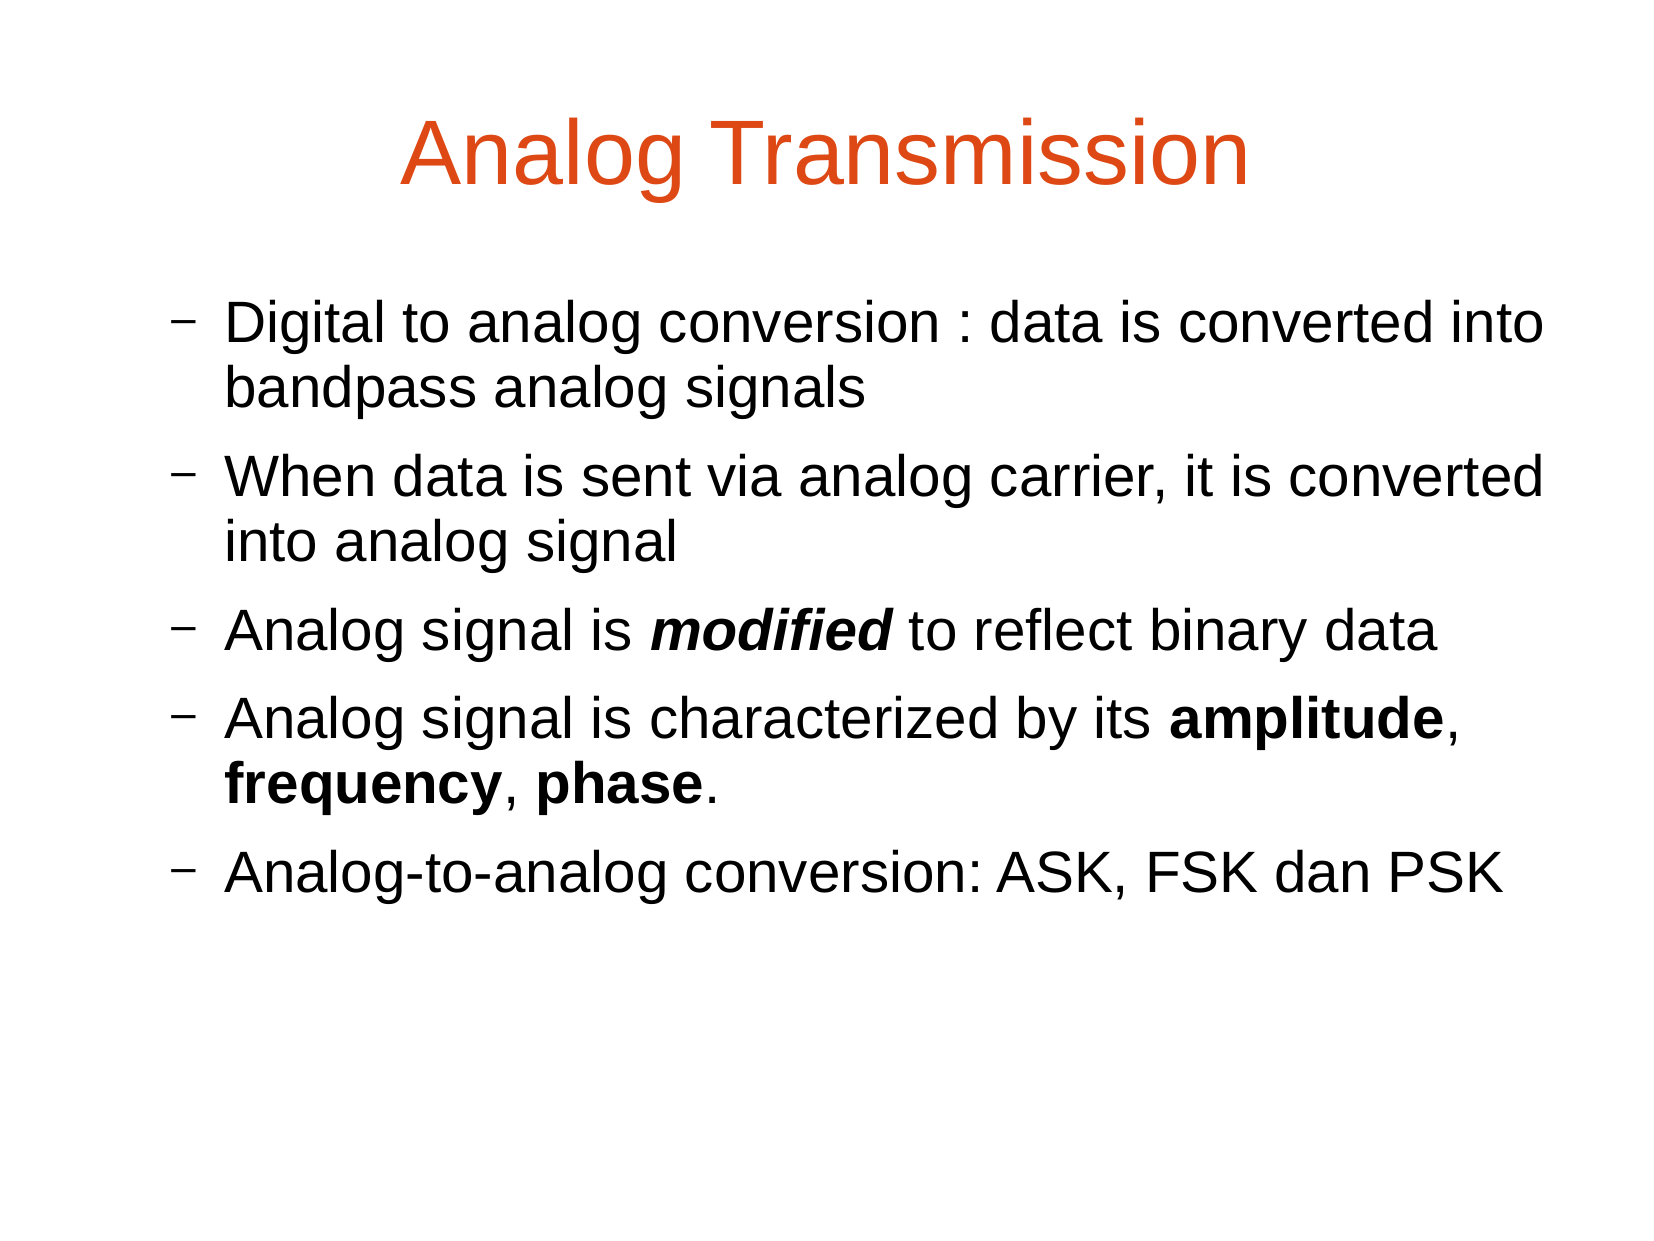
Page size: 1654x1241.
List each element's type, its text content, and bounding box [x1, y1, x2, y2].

list Digital to analog conversion : data is converted into bandpass analog signals When data is sent via analog carrier, it is converted into analog signal Analog signal is modified to reflect binary data Analog signal is characterized by its amplitude, frequency, phase. Analog-to-analog conversion: ASK, FSK dan PSK [82, 290, 1571, 1010]
title Analog Transmission [82, 49, 1571, 257]
